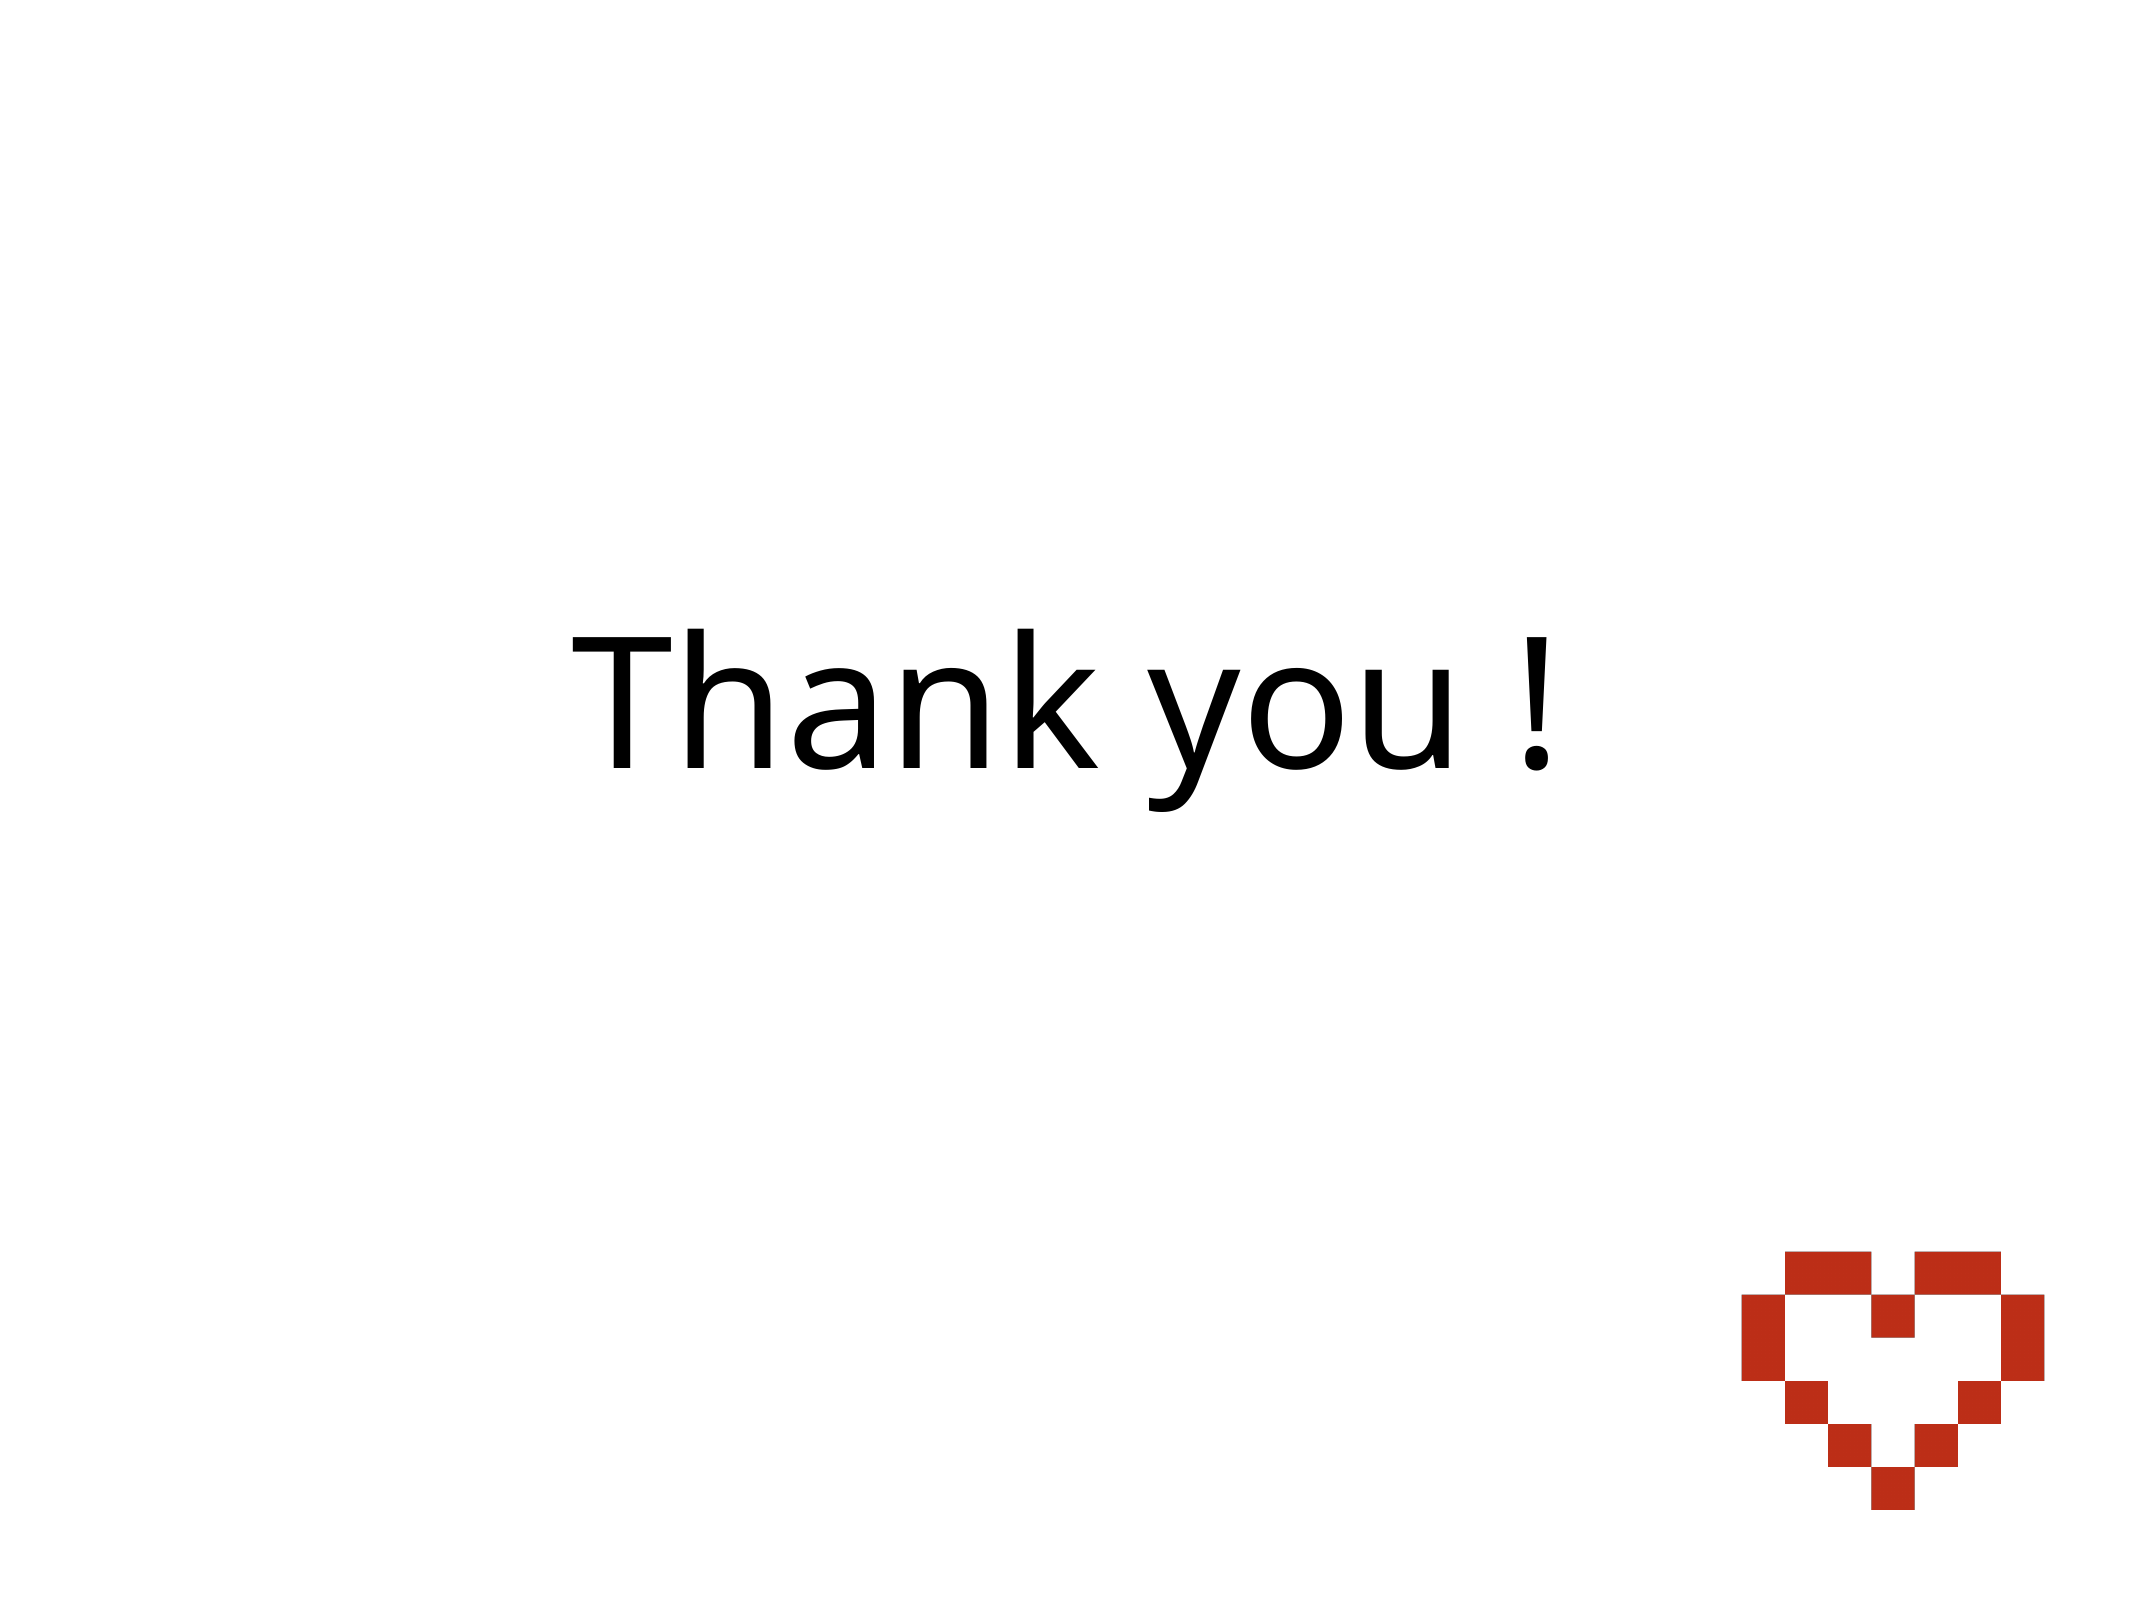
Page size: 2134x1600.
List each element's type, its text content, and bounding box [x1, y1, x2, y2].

picture [1721, 1209, 2065, 1552]
text_box Thank you ! [208, 54, 1926, 719]
